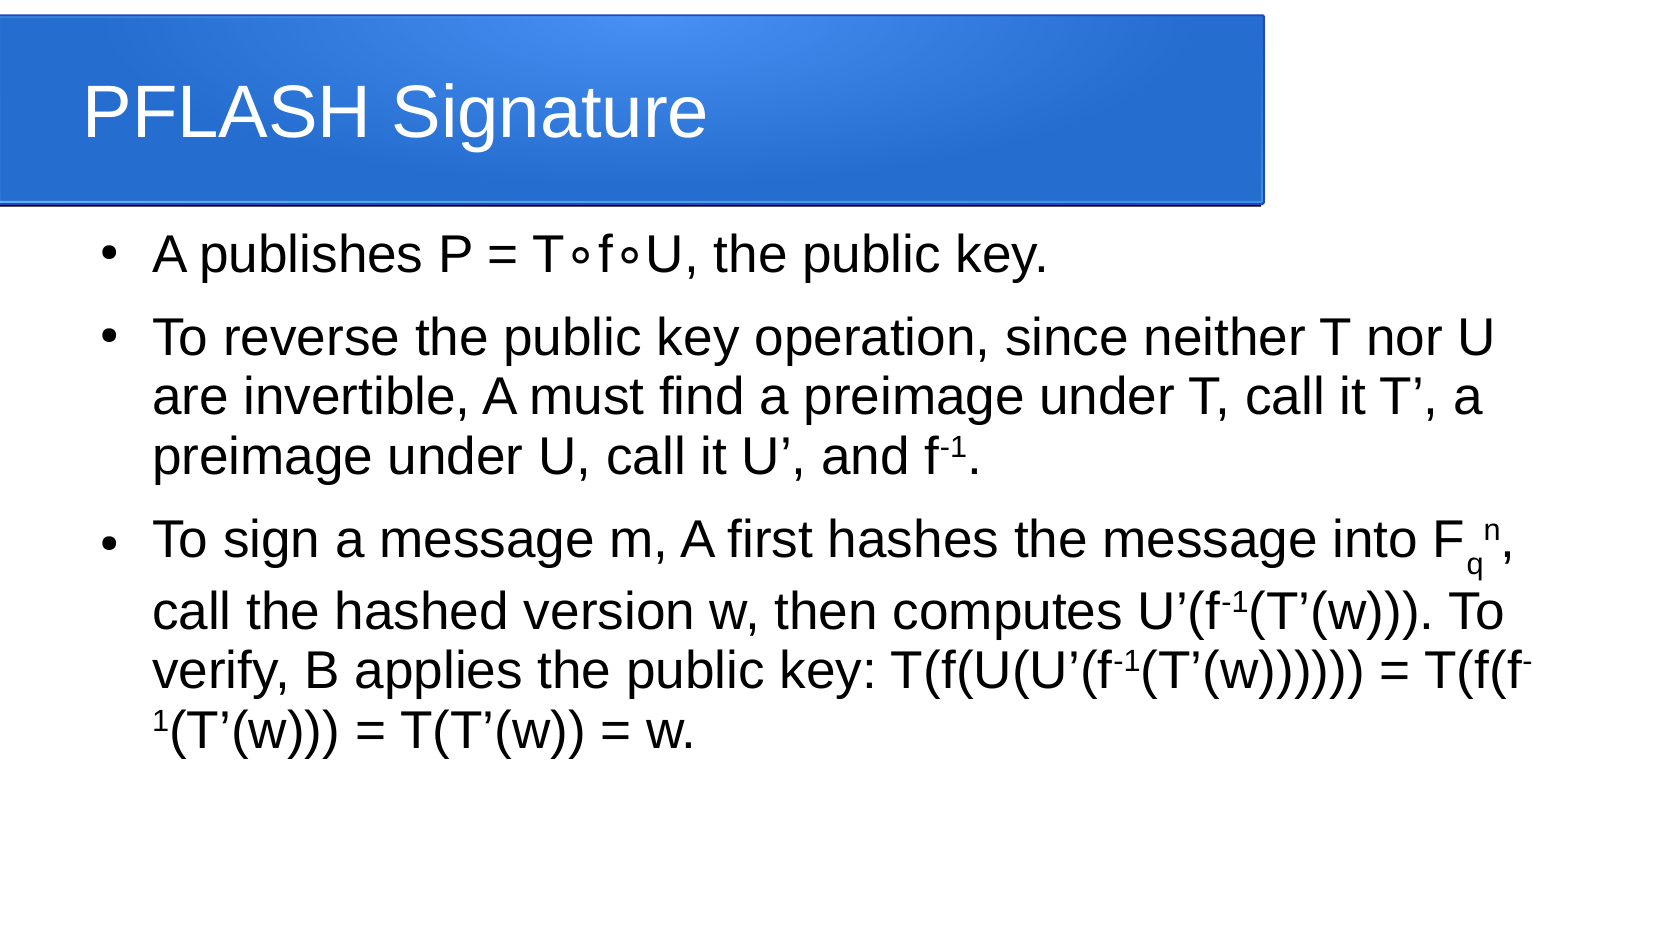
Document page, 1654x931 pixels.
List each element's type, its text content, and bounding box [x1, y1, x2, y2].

list A publishes P = T∘f∘U, the public key. To reverse the public key operation, since neither T nor U are invertible, A must find a preimage under T, call it T’, a preimage under U, call it U’, and f-1. To sign a message m, A first hashes the message into Fqn, call the hashed version w, then computes U’(f-1(T’(w))). To verify, B applies the public key: T(f(U(U’(f-1(T’(w)))))) = T(f(f-1(T’(w))) = T(T’(w)) = w. [82, 224, 1571, 764]
title PFLASH Signature [82, 35, 1235, 189]
